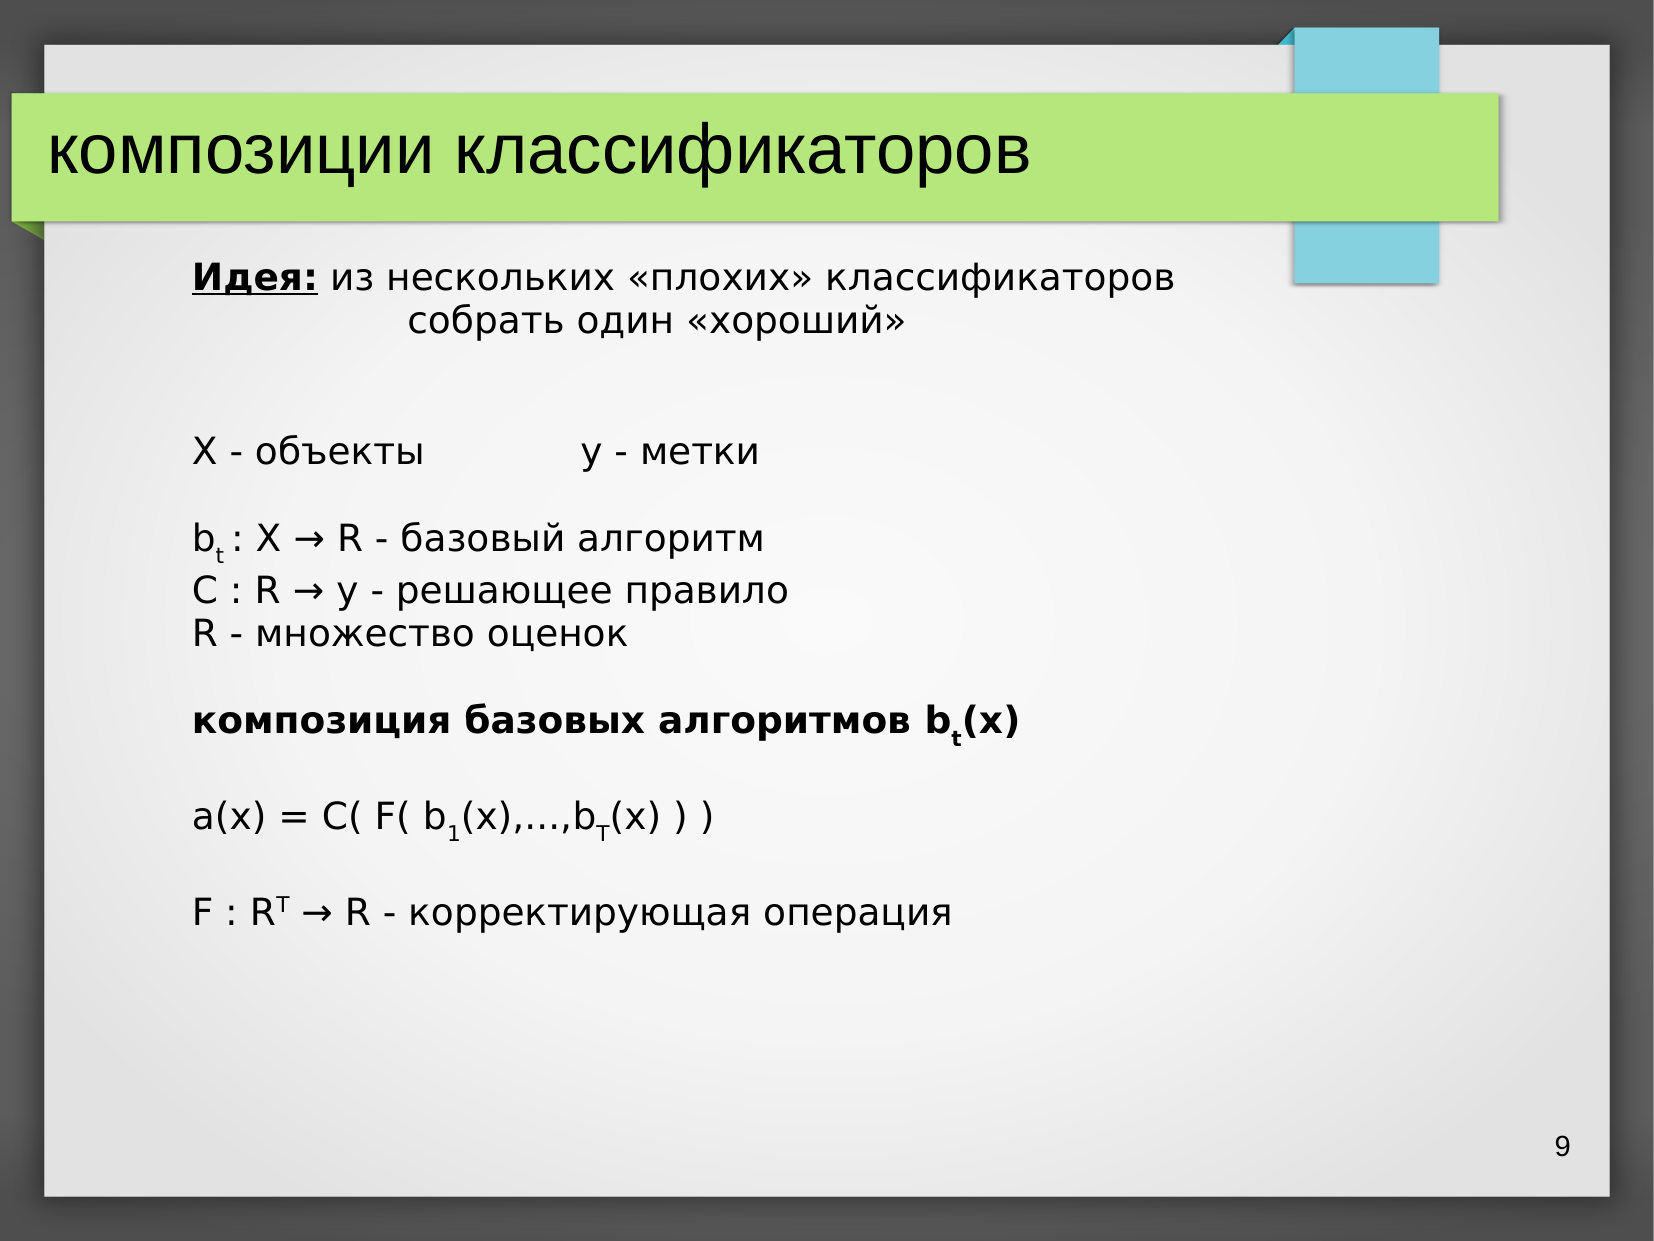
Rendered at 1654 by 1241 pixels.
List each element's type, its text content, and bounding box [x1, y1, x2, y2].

text_box Идея: из нескольких «плохих» классификаторов собрать один «хороший» X - объекты y - метки bt : X → R - базовый алгоритм C : R → y - решающее правило R - множество оценок композиция базовых алгоритмов bt(x) a(x) = C( F( b1(x),...,bT(x) ) ) F : RT → R - корректирующая операция [177, 248, 1205, 942]
picture [0, 0, 1654, 1241]
title композиции классификаторов [47, 109, 1501, 189]
